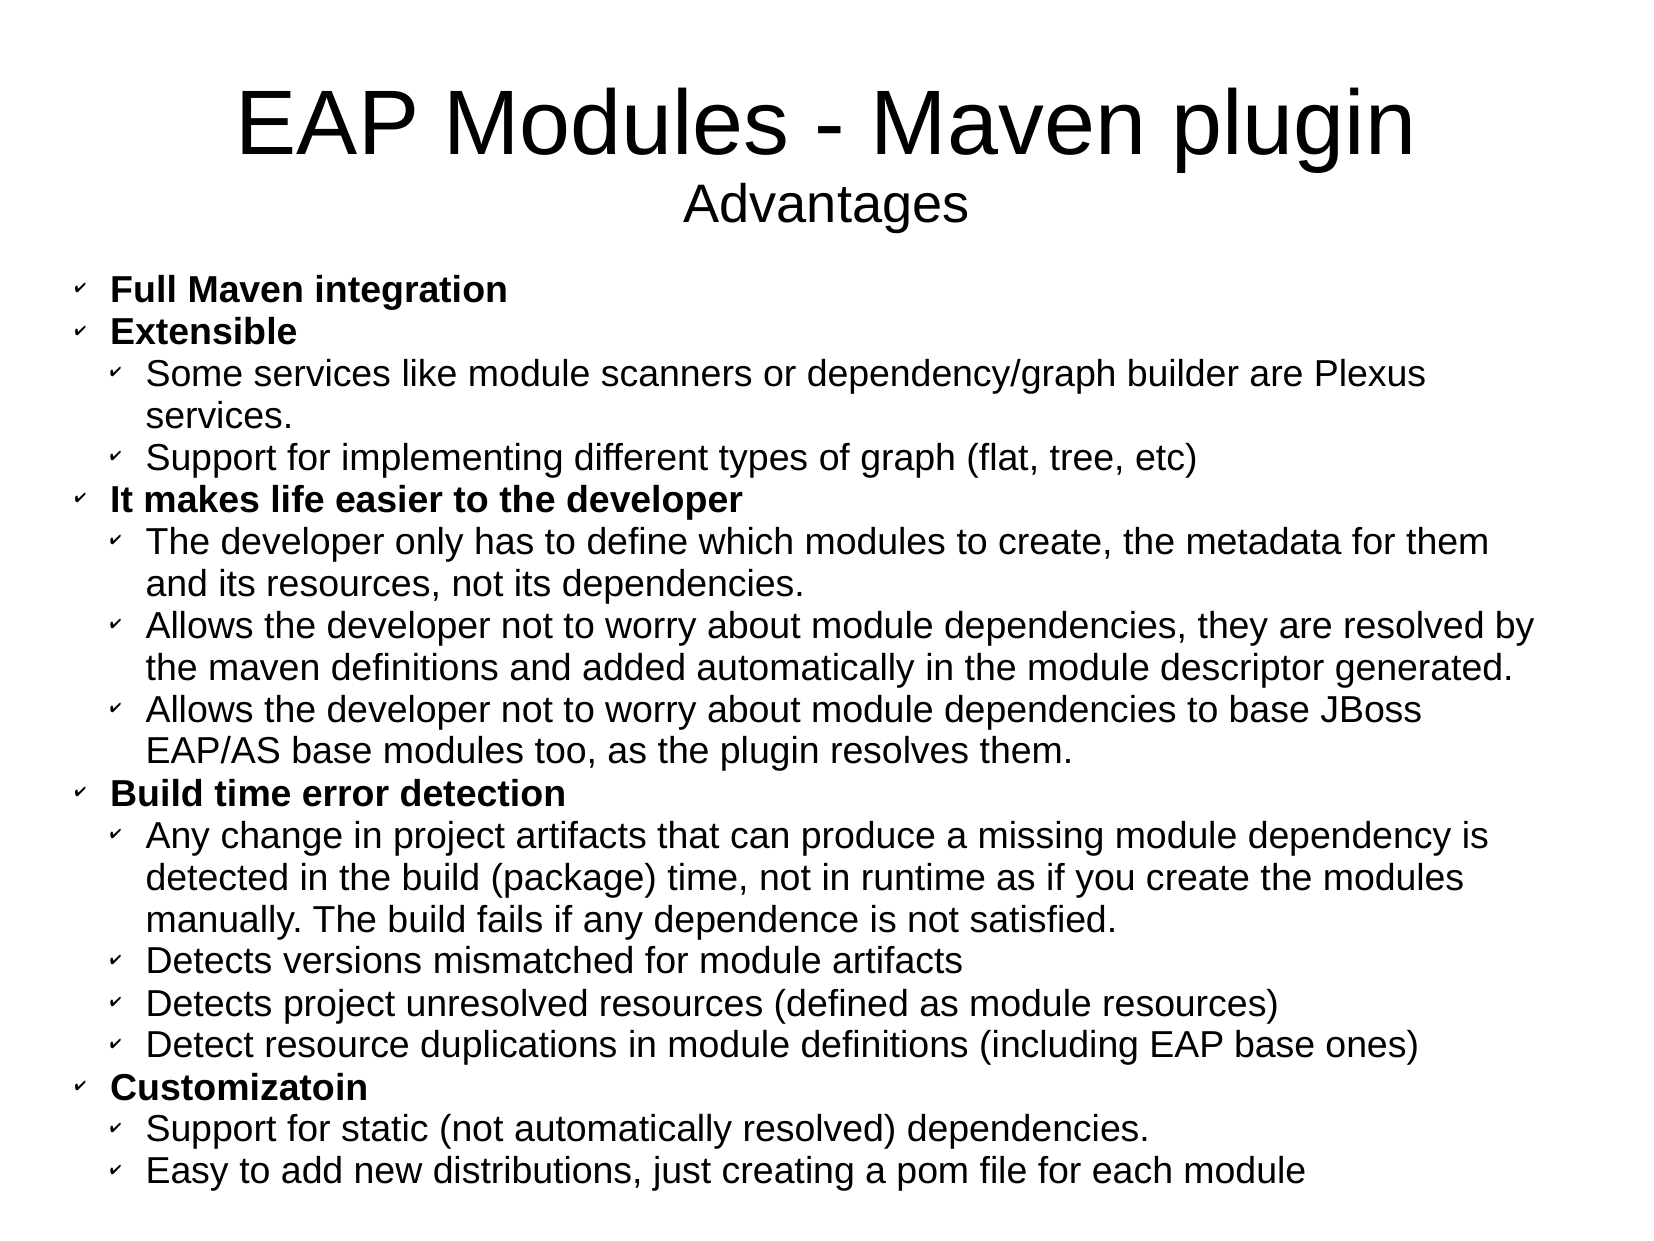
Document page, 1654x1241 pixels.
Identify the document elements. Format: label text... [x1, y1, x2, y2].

text_box Full Maven integration Extensible Some services like module scanners or dependency/graph builder are Plexus services. Support for implementing different types of graph (flat, tree, etc) It makes life easier to the developer The developer only has to define which modules to create, the metadata for them and its resources, not its dependencies. Allows the developer not to worry about module dependencies, they are resolved by the maven definitions and added automatically in the module descriptor generated. Allows the developer not to worry about module dependencies to base JBoss EAP/AS base modules too, as the plugin resolves them. Build time error detection Any change in project artifacts that can produce a missing module dependency is detected in the build (package) time, not in runtime as if you create the modules manually. The build fails if any dependence is not satisfied. Detects versions mismatched for module artifacts Detects project unresolved resources (defined as module resources) Detect resource duplications in module definitions (including EAP base ones) Customizatoin Support for static (not automatically resolved) dependencies. Easy to add new distributions, just creating a pom file for each module [60, 190, 1576, 1200]
title EAP Modules - Maven plugin Advantages [82, 49, 1571, 190]
